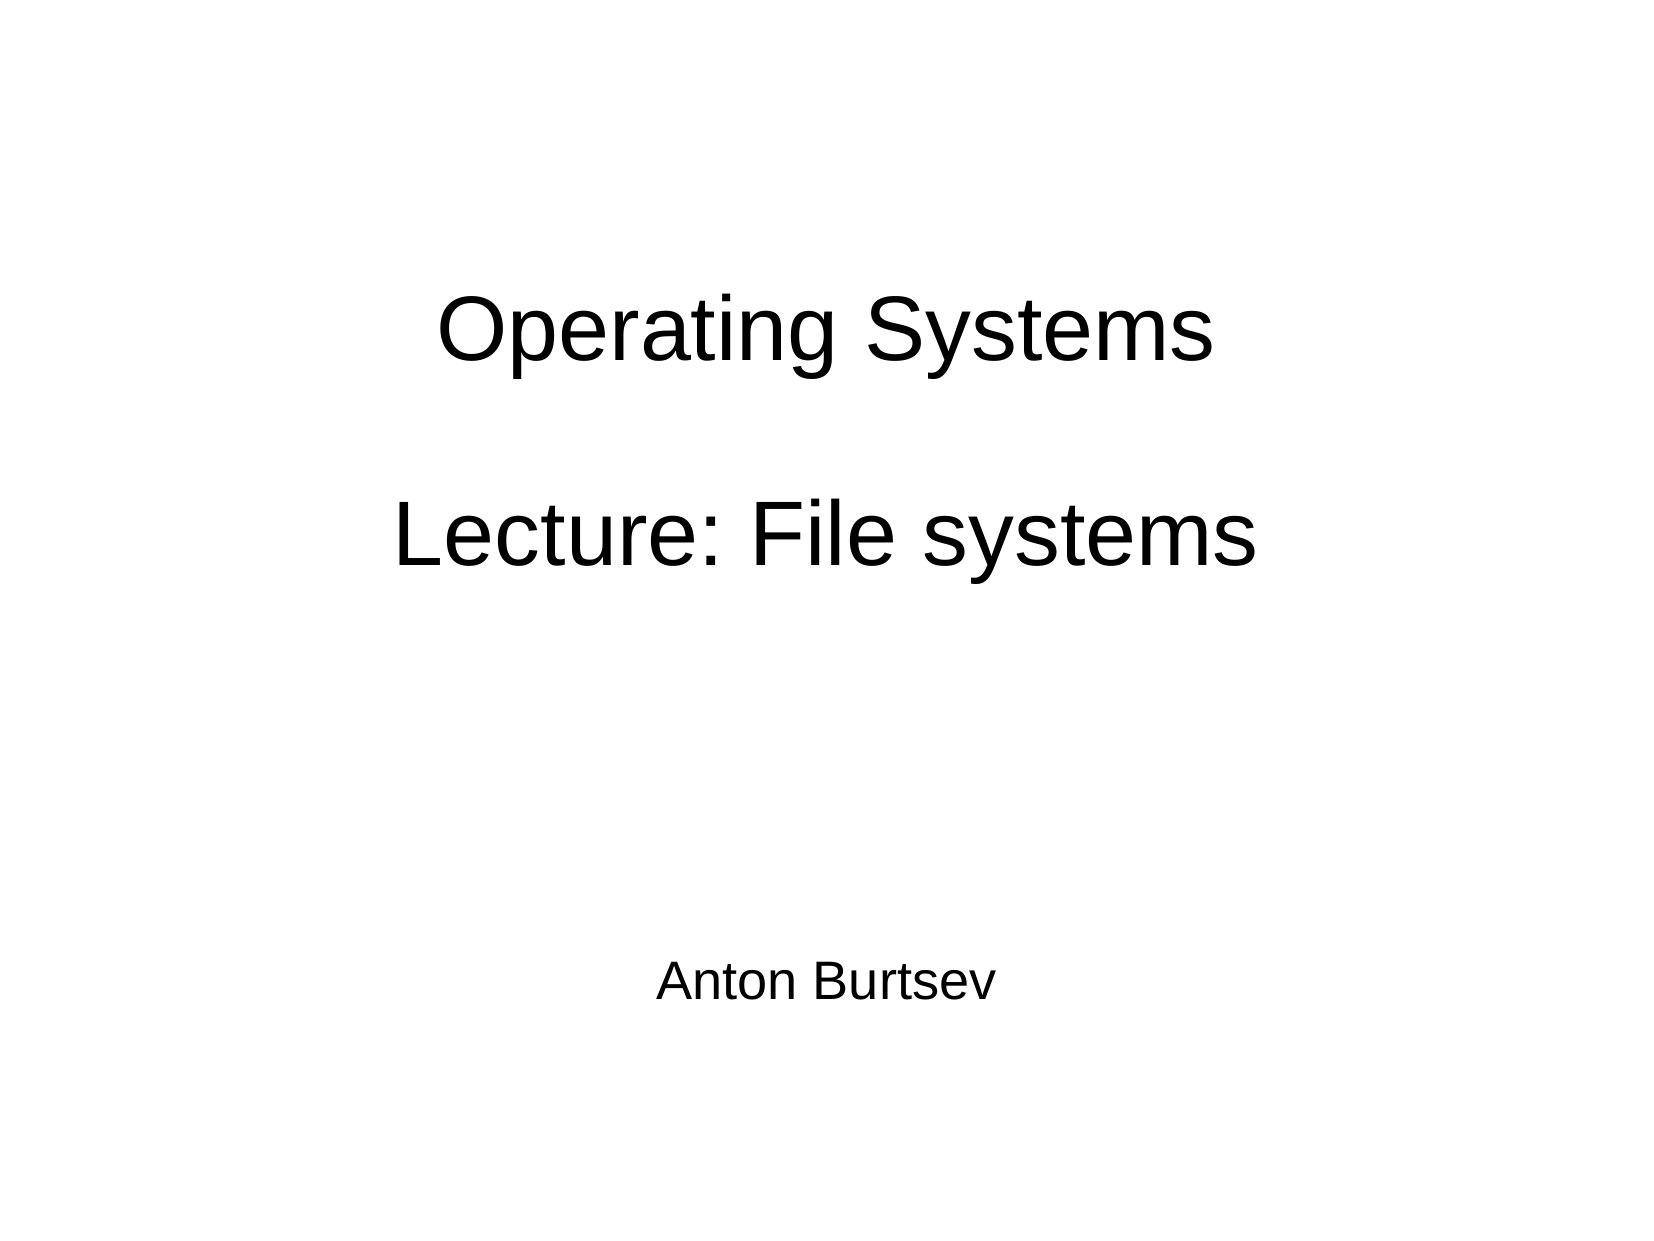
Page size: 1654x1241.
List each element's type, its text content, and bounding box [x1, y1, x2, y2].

title Operating Systems Lecture: File systems [82, 113, 1571, 637]
subtitle Anton Burtsev [82, 637, 1571, 1109]
